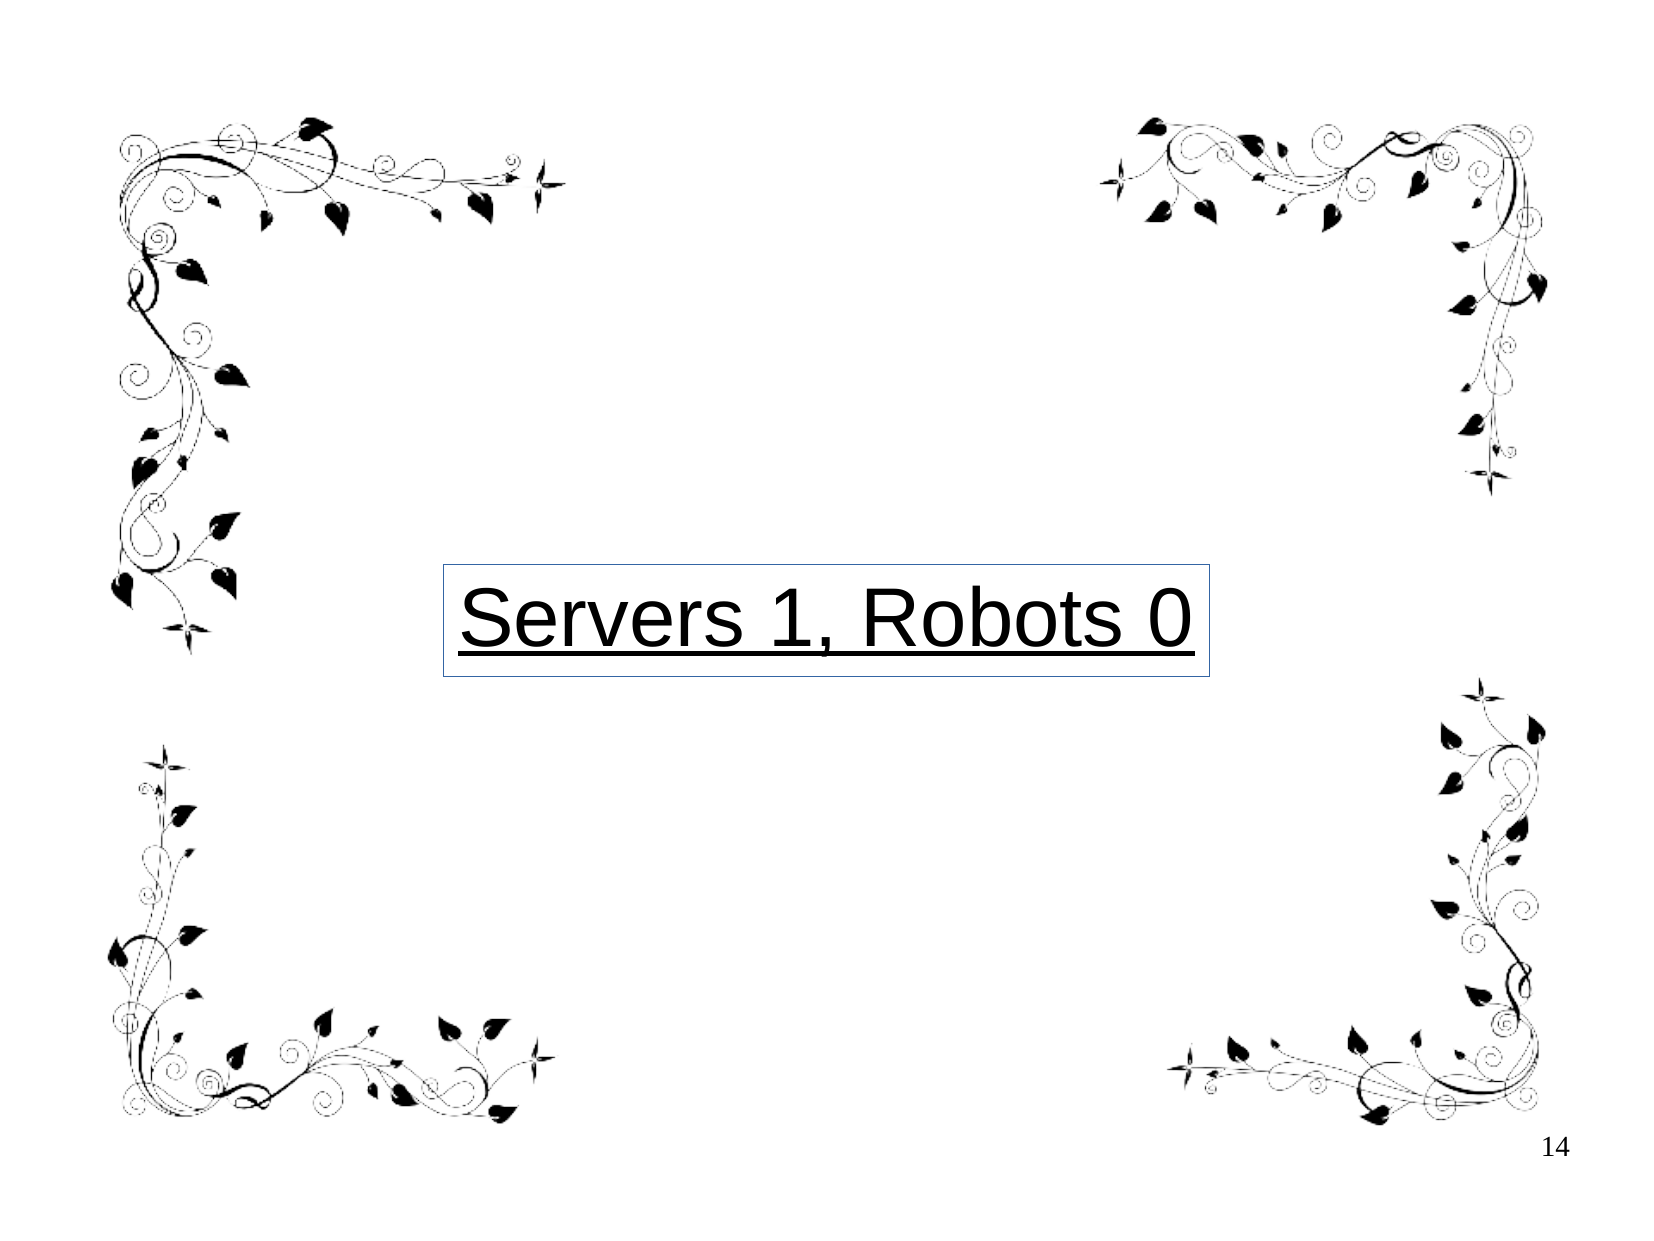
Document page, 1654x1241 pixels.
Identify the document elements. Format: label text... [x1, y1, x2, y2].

text_box Servers 1, Robots 0 [443, 564, 1210, 677]
picture [101, 109, 1553, 1131]
